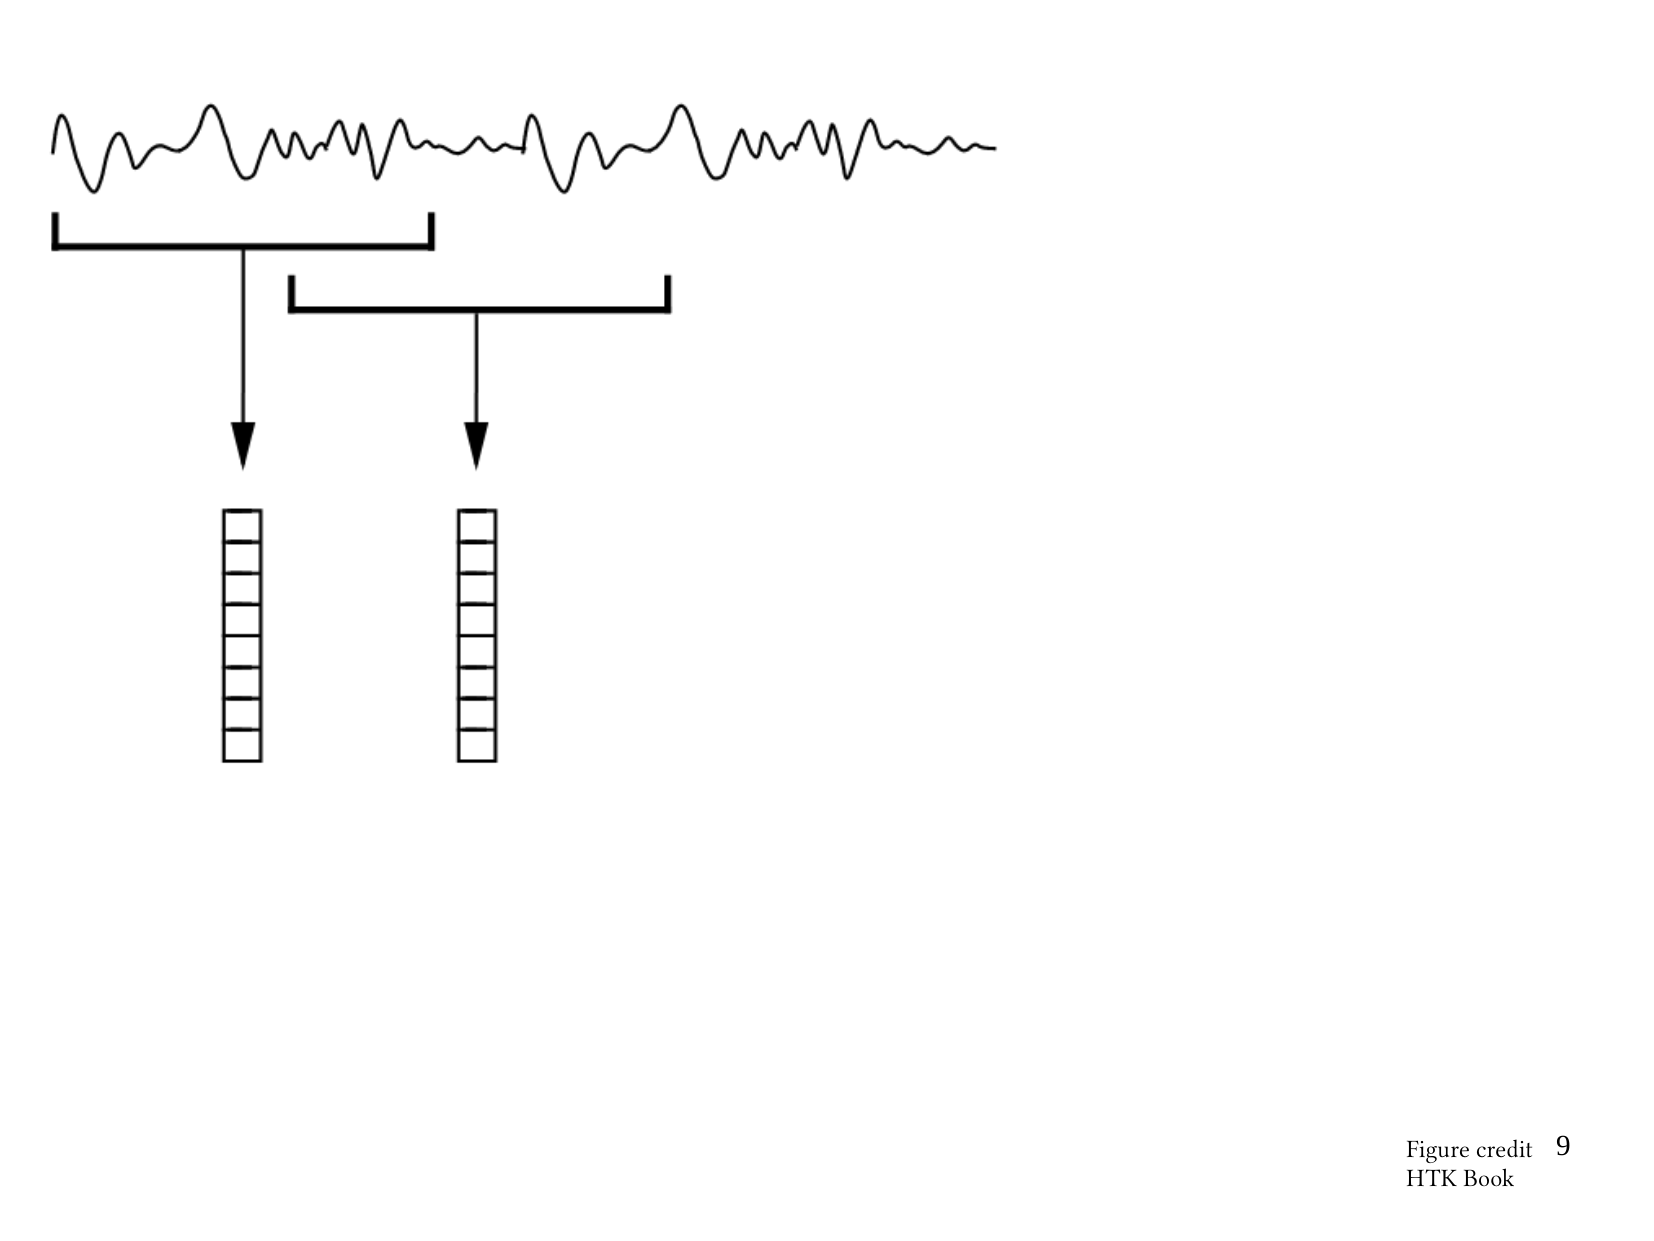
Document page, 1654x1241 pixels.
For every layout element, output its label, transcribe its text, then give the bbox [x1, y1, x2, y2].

picture [6, 20, 1051, 826]
subtitle FEATURE EXTRACTION - Sliding window feature extraction GMM MONOPHONE TRAINING GMM TRIPHONE TRAINING DNN TRAINING DECODING [60, 72, 1549, 1216]
text_box Figure credit HTK Book [1391, 1128, 1549, 1201]
